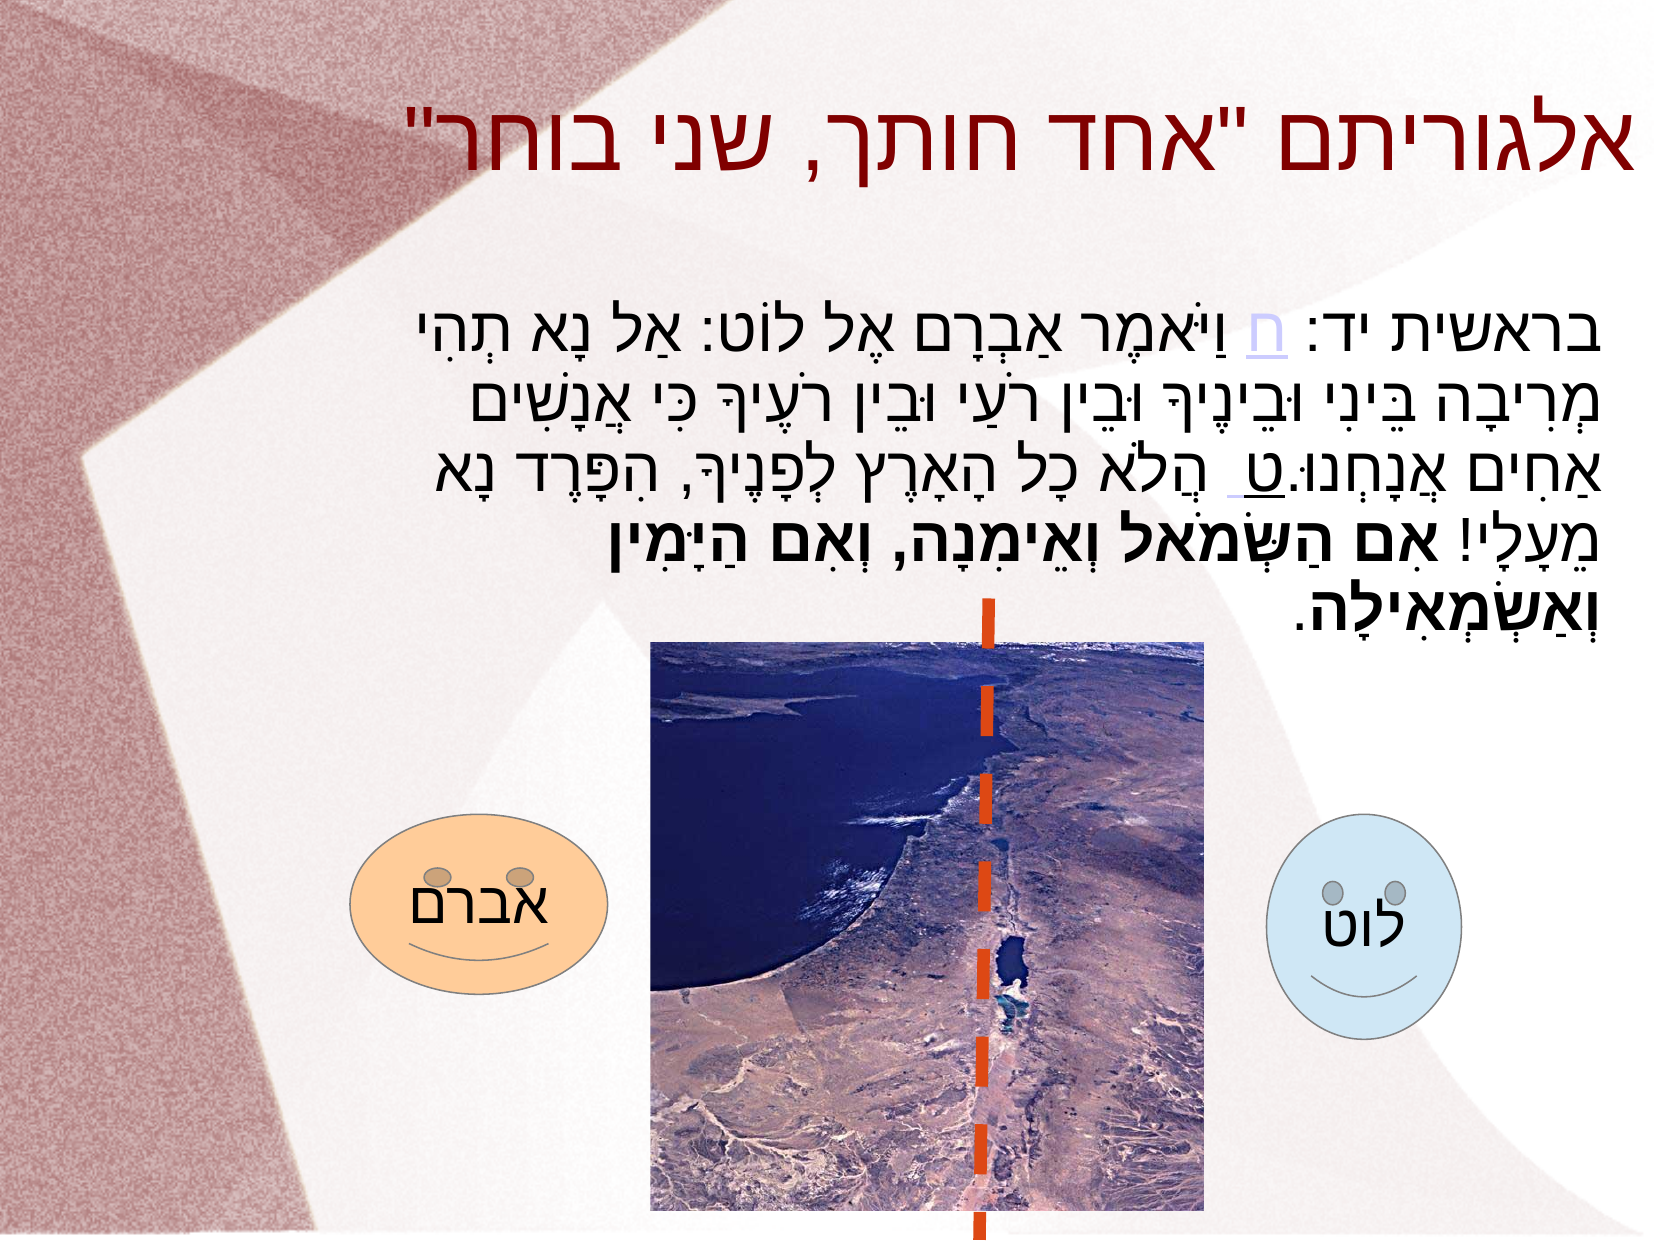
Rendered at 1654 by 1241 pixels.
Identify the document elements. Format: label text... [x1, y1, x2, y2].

title אלגוריתם "אחד חותך, שני בוחר" [349, 33, 1638, 241]
picture [1507, 618, 1526, 623]
text_box [650, 642, 1204, 1211]
picture [0, 0, 1654, 1241]
text_box לוט [1266, 814, 1462, 1040]
text_box אברם [349, 814, 608, 995]
list בראשית יד: ח וַיֹּאמֶר אַבְרָם אֶל לוֹט: אַל נָא תְהִי מְרִיבָה בֵּינִי וּבֵינֶיךָ וּבֵין רֹעַי וּבֵין רֹעֶיךָ כִּי אֲנָשִׁים אַחִים אֲנָחְנוּ. ט הֲלֹא כָל הָאָרֶץ לְפָנֶיךָ, הִפָּרֶד נָא מֵעָלָי! אִם הַשְּׂמֹאל וְאֵימִנָה, וְאִם הַיָּמִין וְאַשְׂמְאִילָה. [327, 291, 1603, 618]
